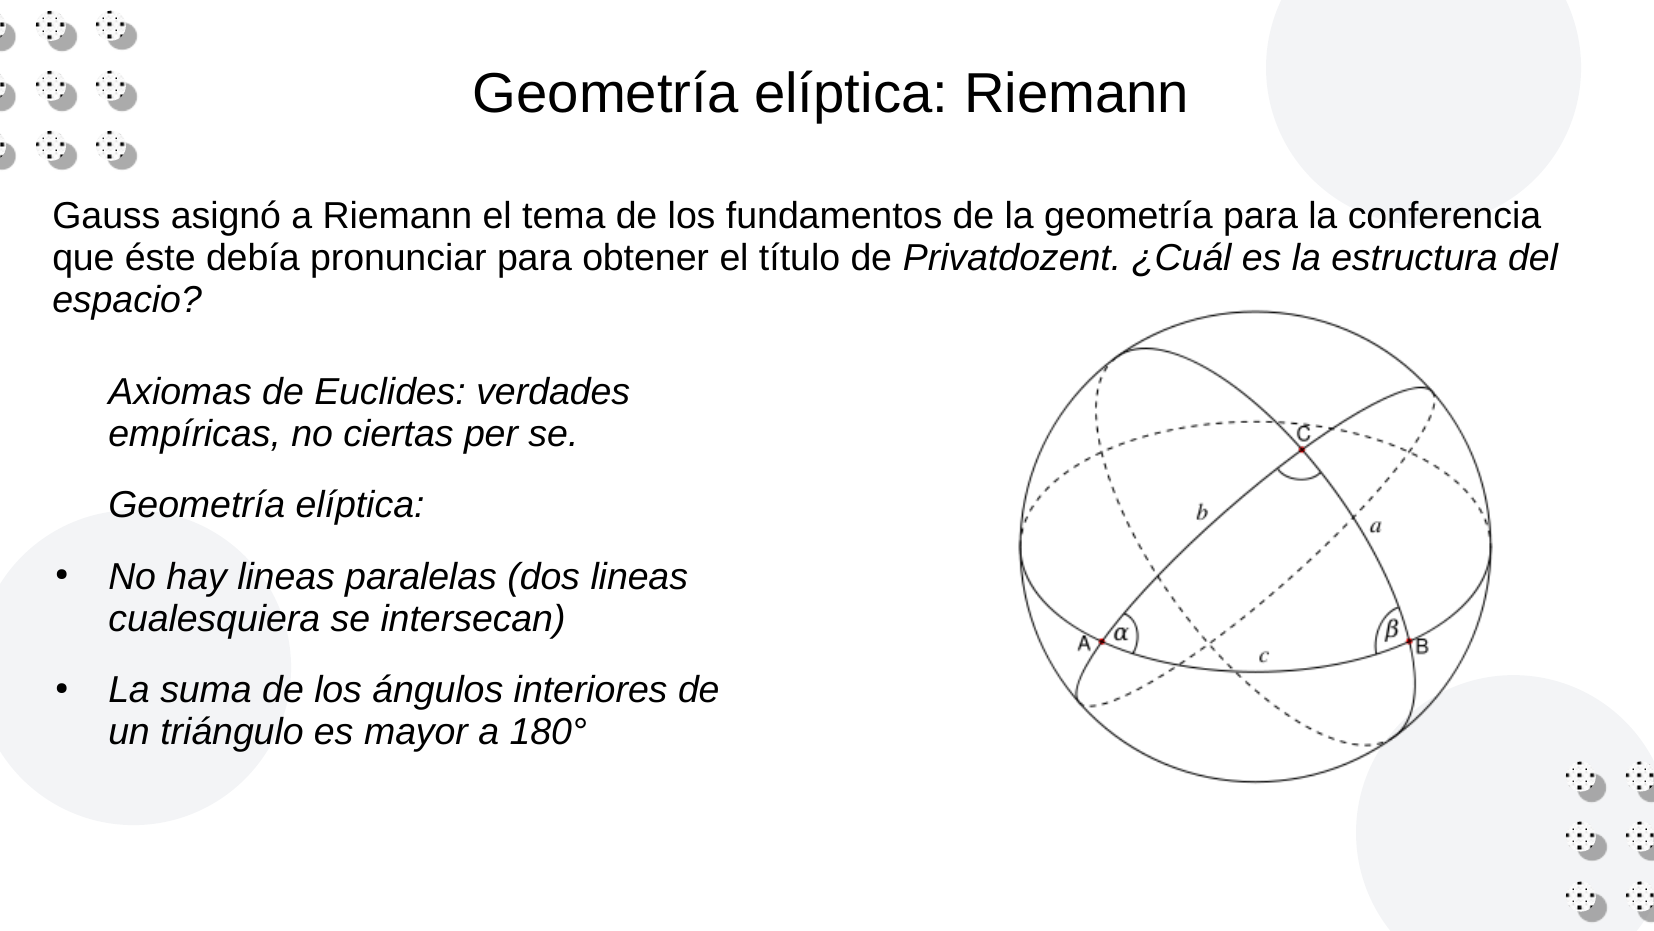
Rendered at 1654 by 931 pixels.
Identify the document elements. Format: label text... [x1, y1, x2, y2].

picture [1625, 761, 1654, 792]
picture [0, 13, 6, 38]
picture [35, 10, 66, 41]
picture [1565, 761, 1596, 792]
text_box Gauss asignó a Riemann el tema de los fundamentos de la geometría para la conferencia que éste debía pronunciar para obtener el título de Privatdozent. ¿Cuál es la estructura del espacio? [37, 187, 1614, 329]
list [75, 360, 802, 901]
picture [0, 133, 7, 158]
title Geometría elíptica: Riemann [86, 37, 1576, 149]
picture [1625, 881, 1654, 912]
picture [95, 10, 126, 37]
picture [35, 130, 67, 161]
picture [1625, 821, 1654, 852]
list Axiomas de Euclides: verdades empíricas, no ciertas per se. Geometría elíptica: No hay lineas paralelas (dos lineas cualesquiera se intersecan) La suma de los ángulos interiores de un triángulo es mayor a 180° [37, 370, 764, 826]
picture [1565, 881, 1596, 912]
picture [35, 70, 66, 101]
picture [1565, 821, 1596, 852]
picture [0, 73, 6, 98]
picture [975, 265, 1532, 826]
picture [96, 149, 126, 161]
